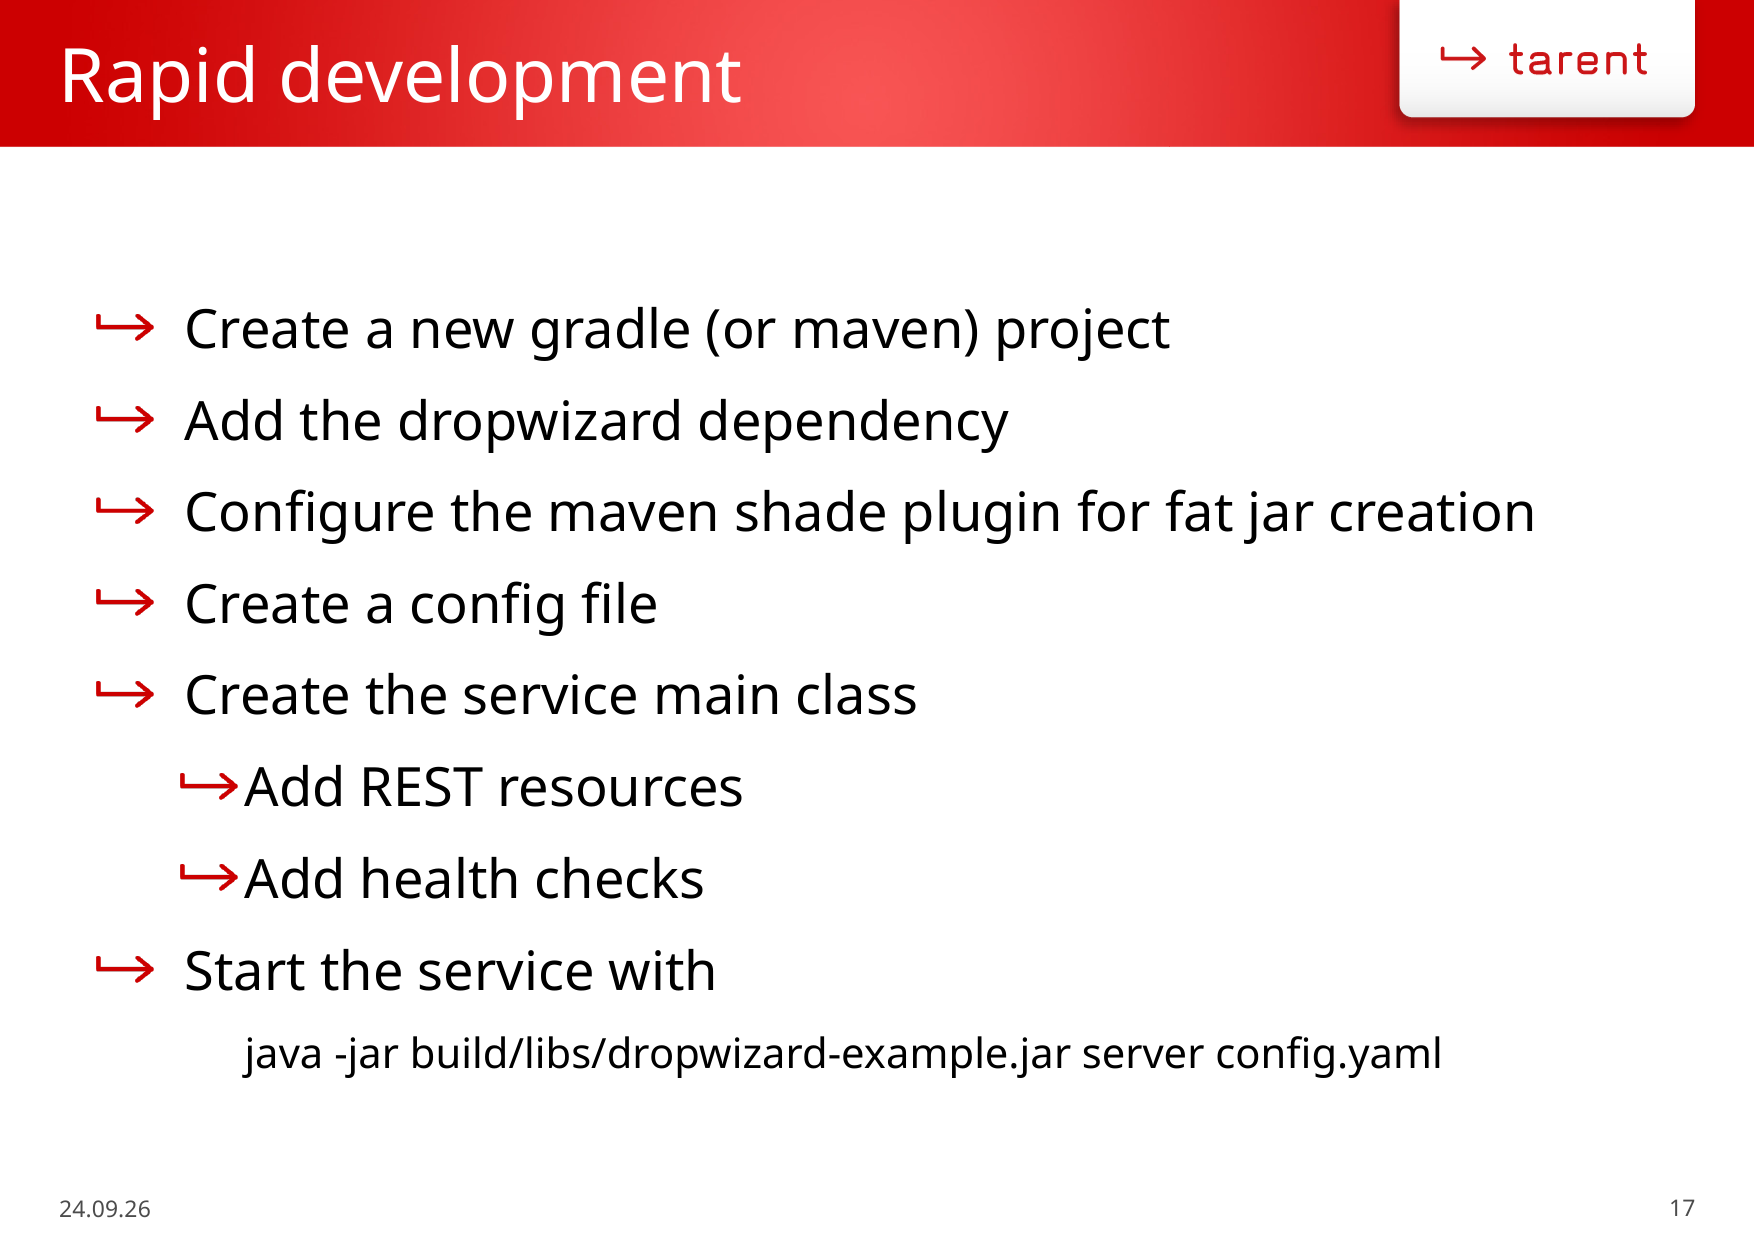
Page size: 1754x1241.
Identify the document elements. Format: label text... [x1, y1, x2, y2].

title Rapid development [59, 0, 1638, 177]
list Create a new gradle (or maven) project Add the dropwizard dependency Configure the maven shade plugin for fat jar creation Create a config file Create the service main class Add REST resources Add health checks Start the service with java -jar build/libs/dropwizard-example.jar server config.yaml [59, 290, 1690, 1111]
picture [0, 0, 1754, 1240]
